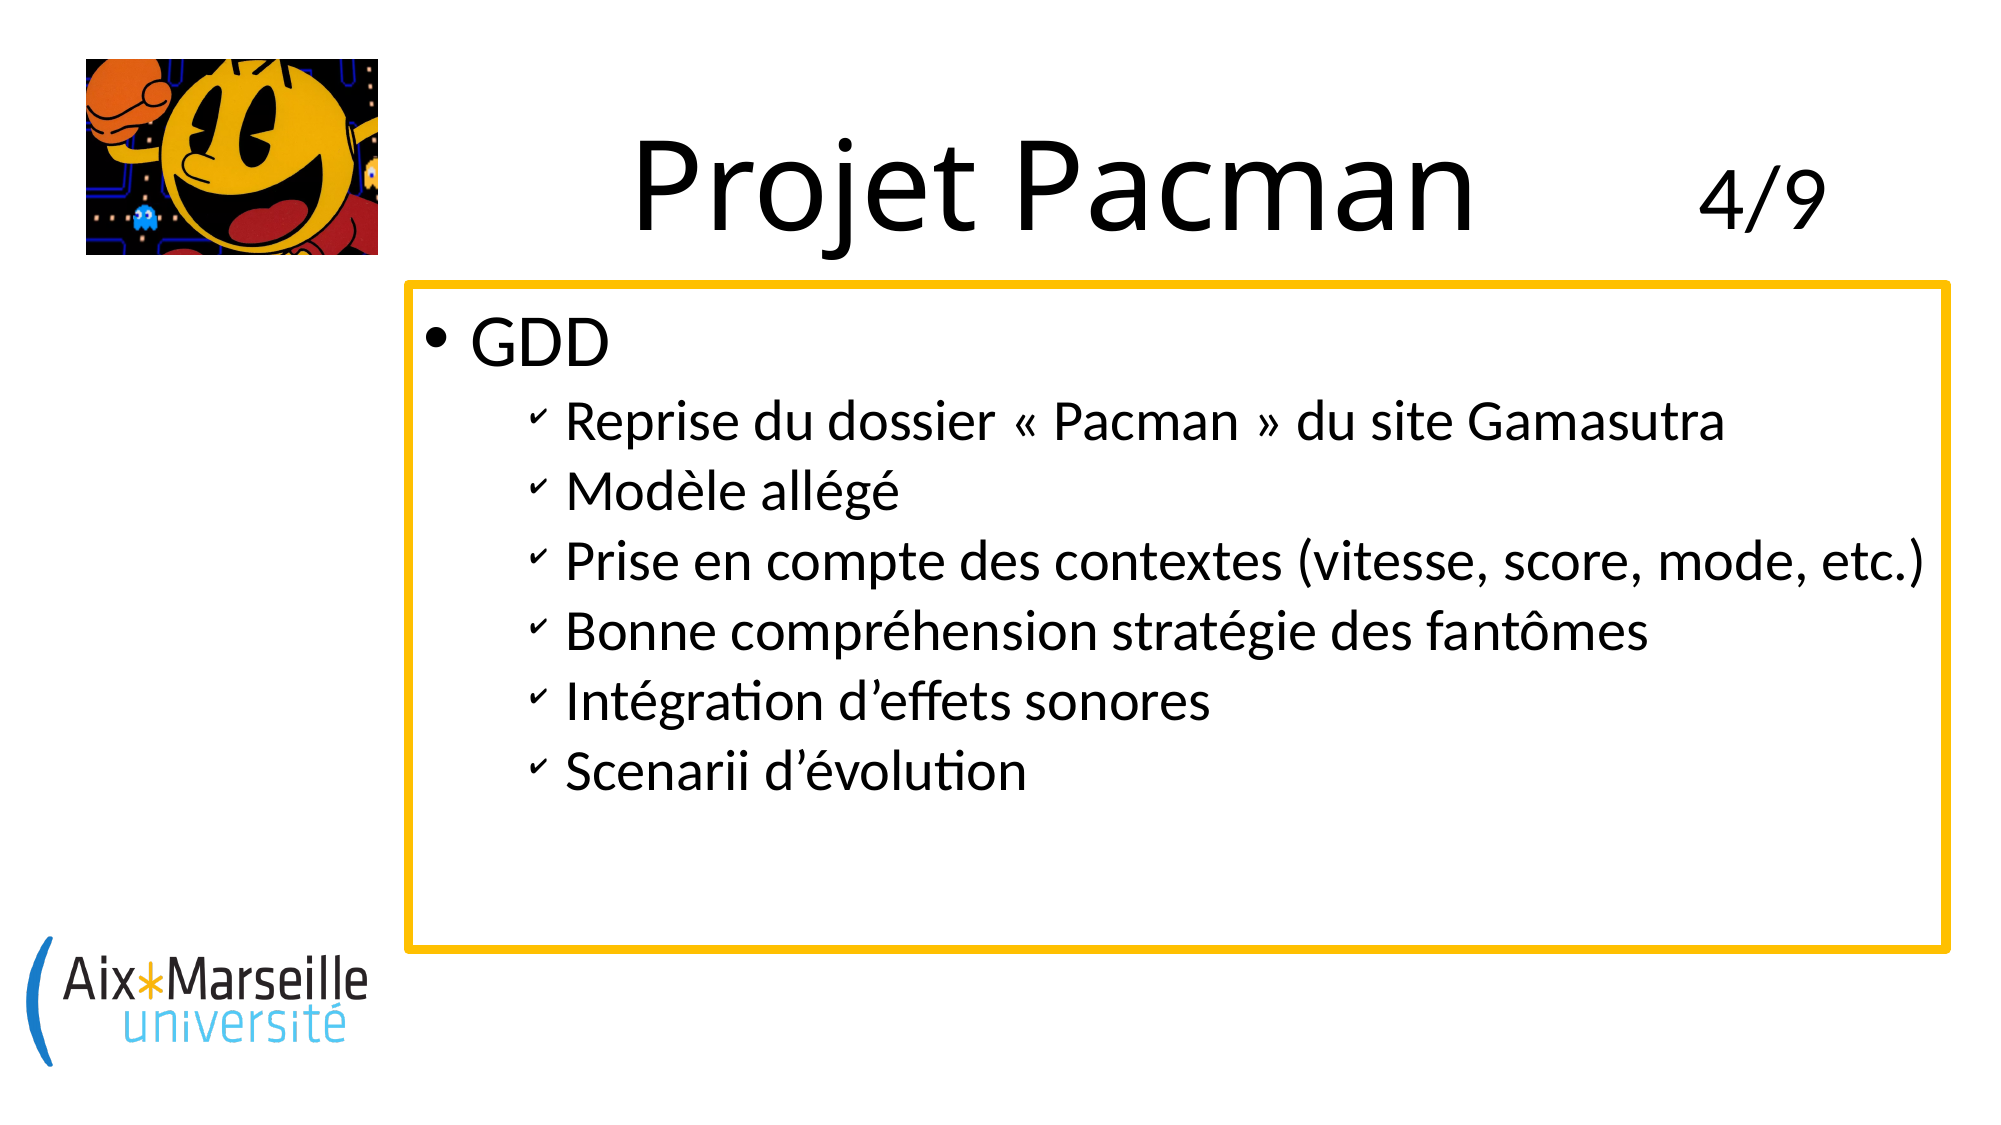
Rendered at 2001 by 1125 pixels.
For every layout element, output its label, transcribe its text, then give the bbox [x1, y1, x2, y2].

text_box GDD Reprise du dossier « Pacman » du site Gamasutra Modèle allégé Prise en compte des contextes (vitesse, score, mode, etc.) Bonne compréhension stratégie des fantômes Intégration d’effets sonores Scenarii d’évolution [408, 284, 1946, 950]
title Projet Pacman [465, 73, 1644, 265]
subtitle <numéro>/9 [1559, 142, 1968, 255]
picture [0, 903, 425, 1096]
picture [86, 59, 378, 255]
